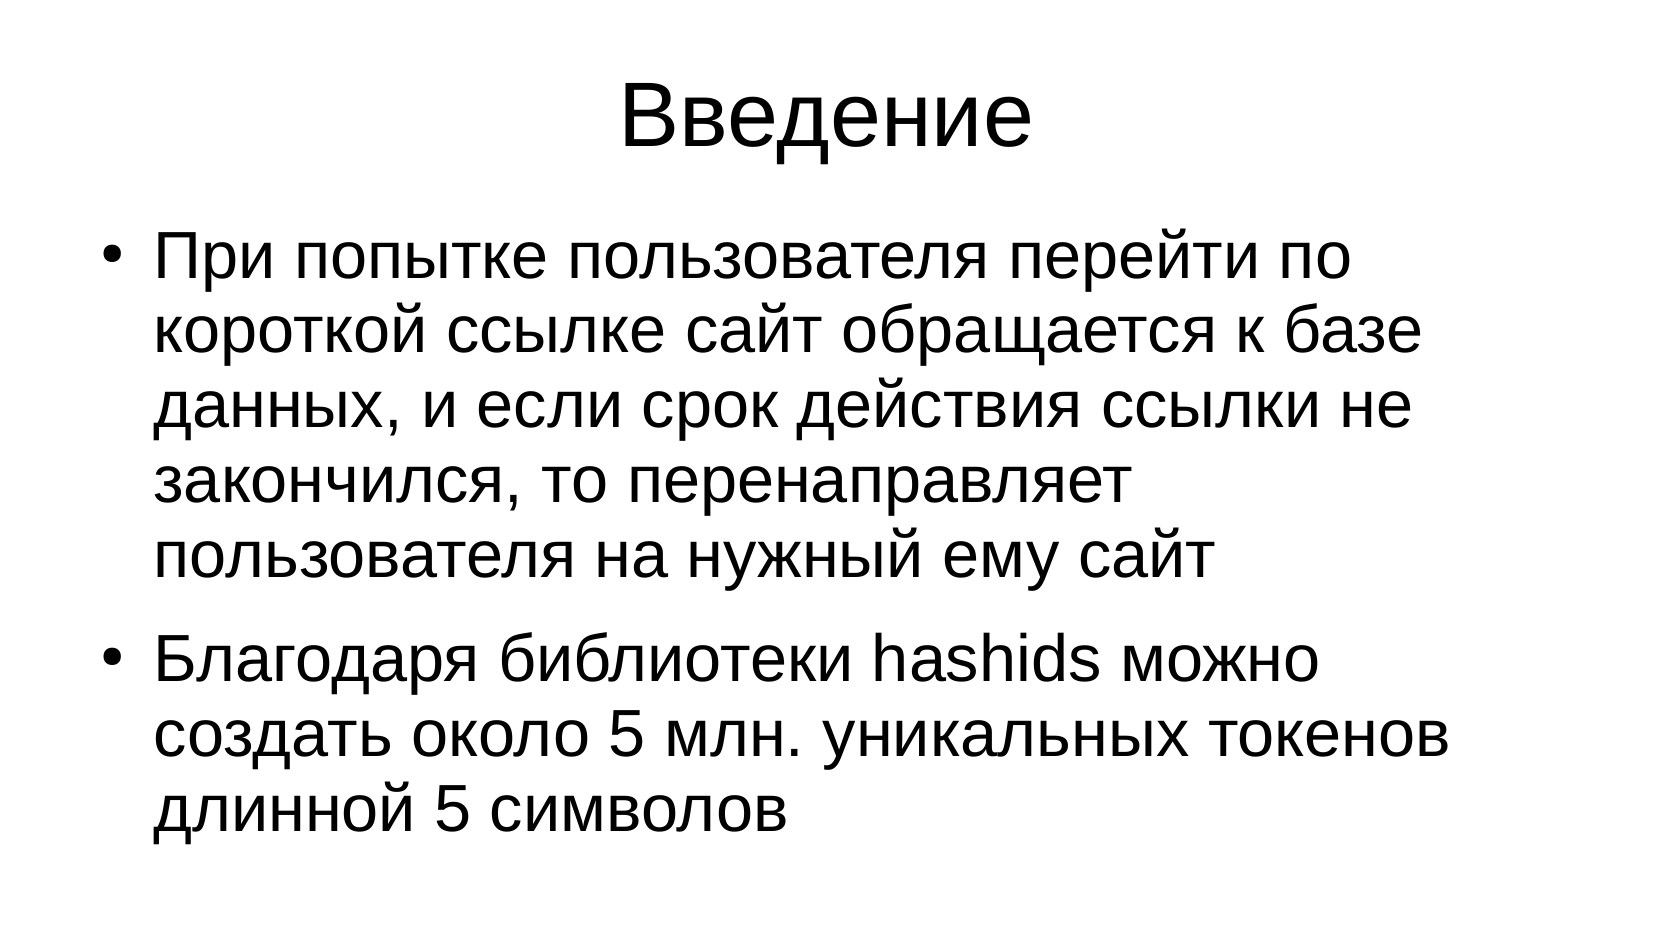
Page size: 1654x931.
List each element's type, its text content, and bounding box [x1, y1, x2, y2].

title Введение [82, 37, 1571, 193]
list При попытке пользователя перейти по короткой ссылке сайт обращается к базе данных, и если срок действия ссылки не закончился, то перенаправляет пользователя на нужный ему сайт Благодаря библиотеки hashids можно создать около 5 млн. уникальных токенов длинной 5 символов [82, 217, 1571, 886]
